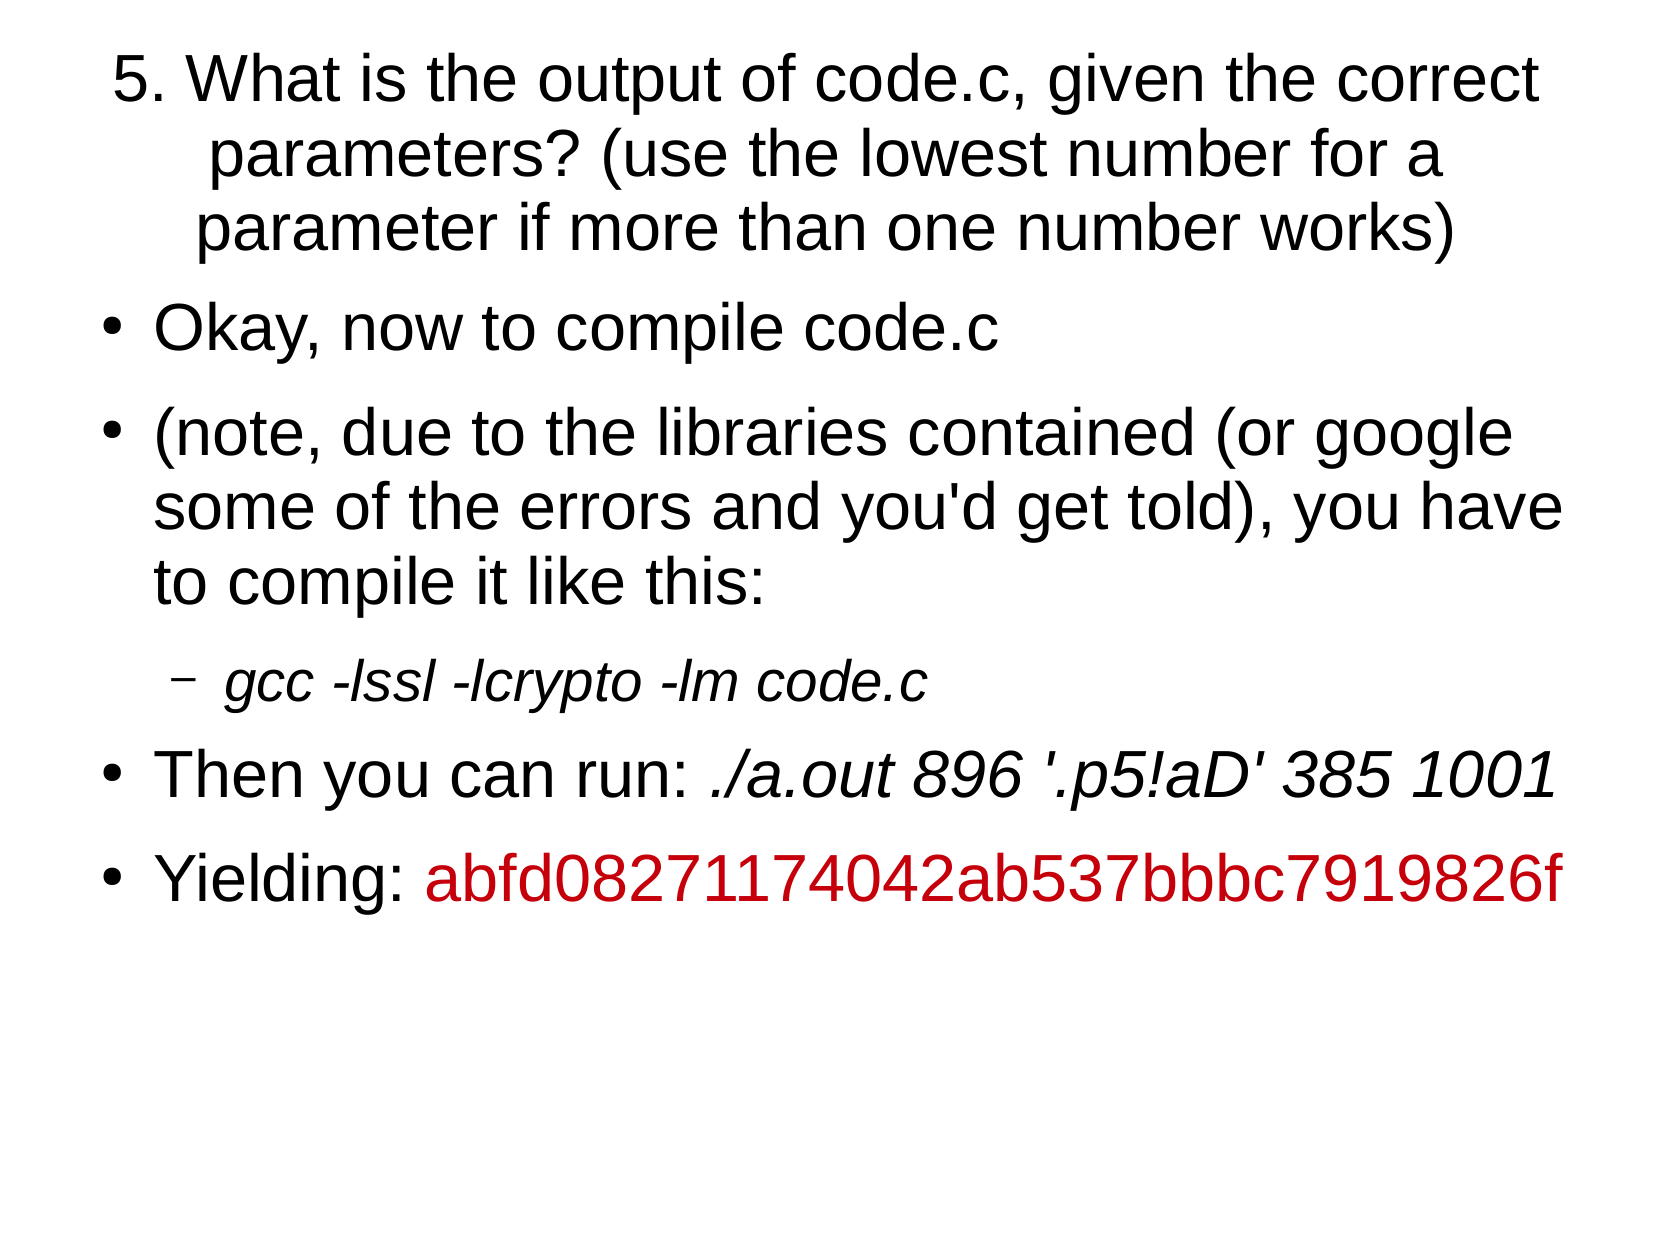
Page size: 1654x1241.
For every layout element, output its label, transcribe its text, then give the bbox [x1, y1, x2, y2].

title 5. What is the output of code.c, given the correct parameters? (use the lowest number for a parameter if more than one number works) [82, 40, 1571, 266]
list Okay, now to compile code.c (note, due to the libraries contained (or google some of the errors and you'd get told), you have to compile it like this: gcc -lssl -lcrypto -lm code.c Then you can run: ./a.out 896 '.p5!aD' 385 1001 Yielding: abfd08271174042ab537bbbc7919826f [82, 290, 1571, 1201]
